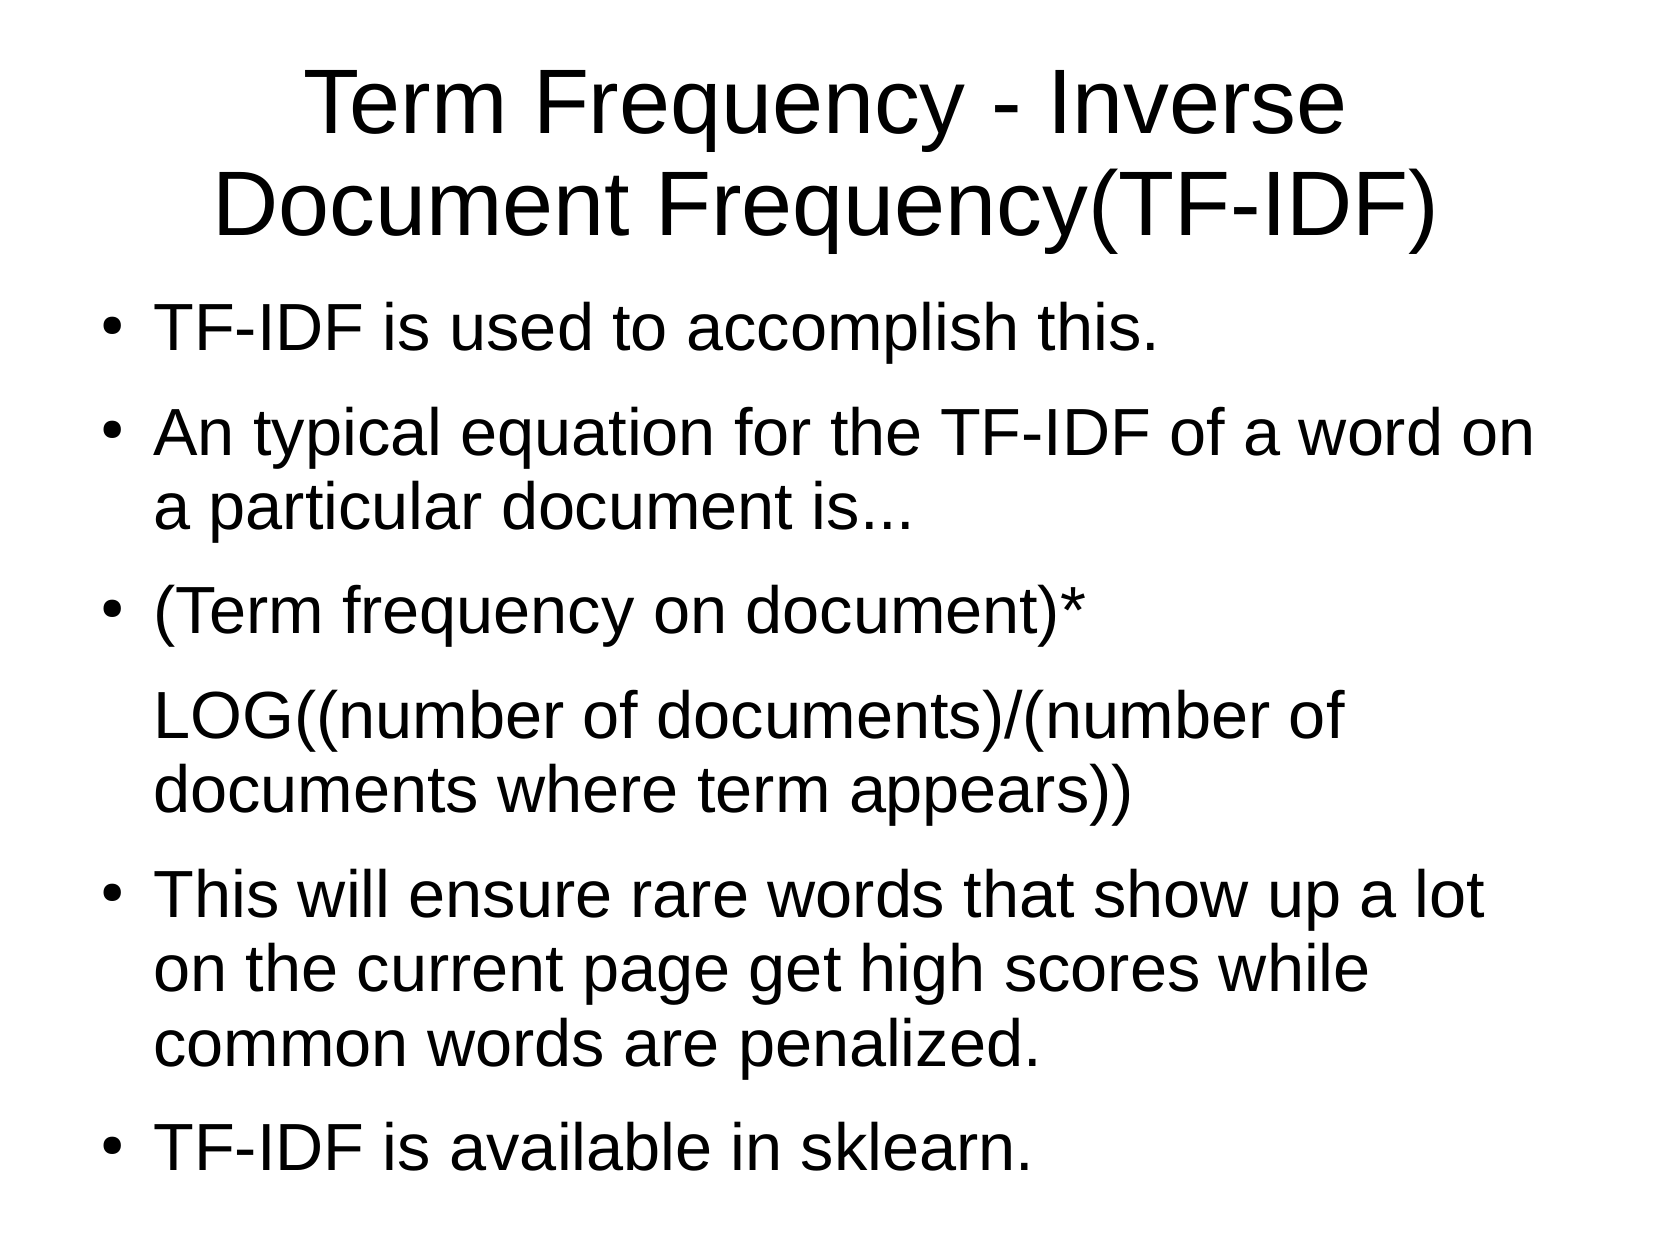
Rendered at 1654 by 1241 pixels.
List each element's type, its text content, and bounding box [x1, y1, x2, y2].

list TF-IDF is used to accomplish this. An typical equation for the TF-IDF of a word on a particular document is... (Term frequency on document)* LOG((number of documents)/(number of documents where term appears)) This will ensure rare words that show up a lot on the current page get high scores while common words are penalized. TF-IDF is available in sklearn. [82, 290, 1571, 1241]
title Term Frequency - Inverse Document Frequency(TF-IDF) [82, 49, 1571, 257]
